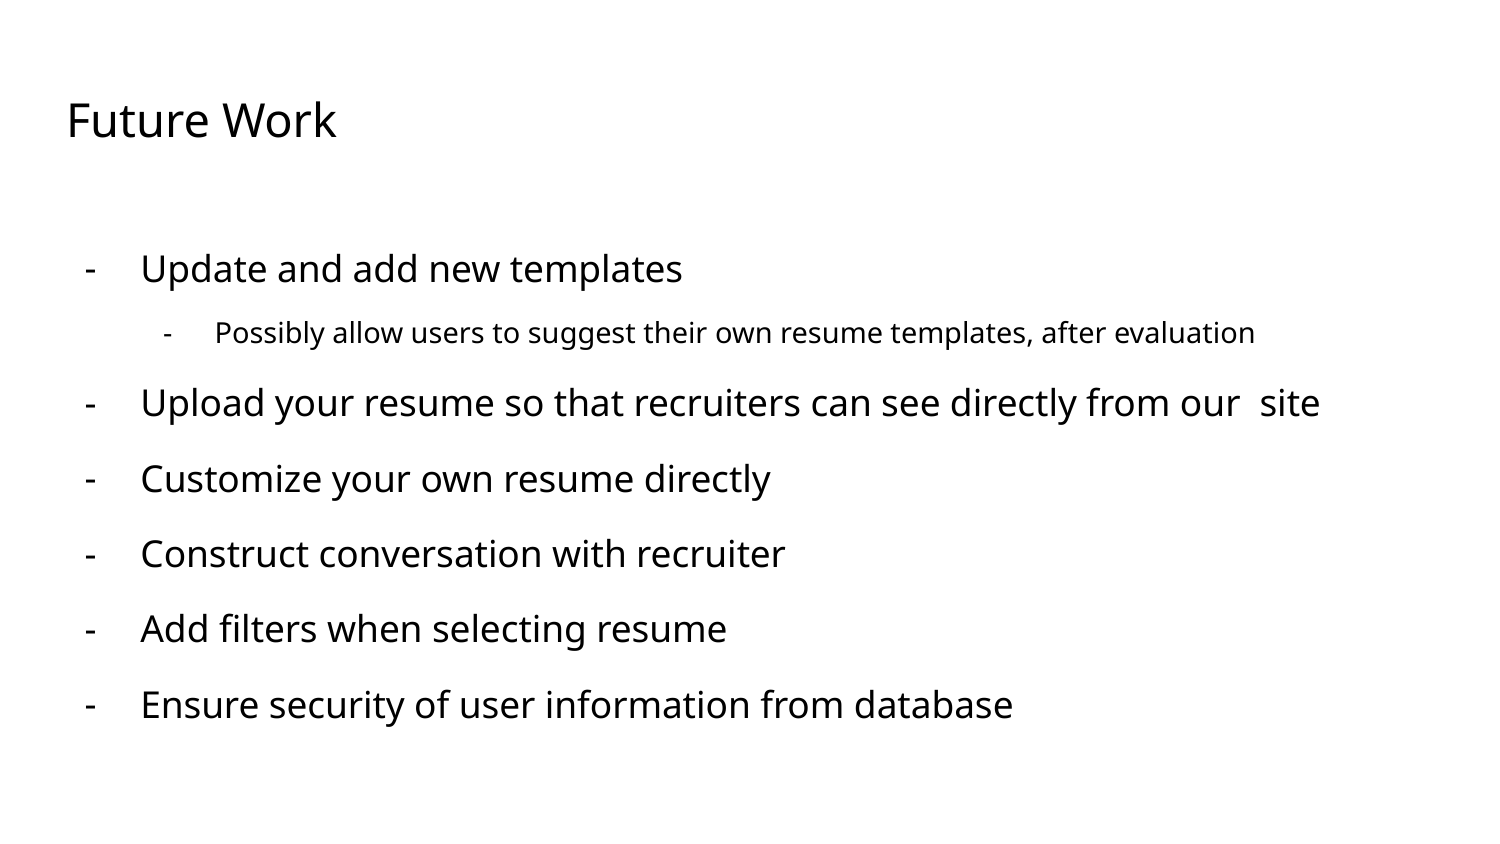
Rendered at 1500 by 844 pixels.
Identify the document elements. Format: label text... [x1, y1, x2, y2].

list Update and add new templates Possibly allow users to suggest their own resume templates, after evaluation Upload your resume so that recruiters can see directly from our site Customize your own resume directly Construct conversation with recruiter Add filters when selecting resume Ensure security of user information from database [51, 202, 1449, 750]
title Future Work [51, 72, 1449, 167]
